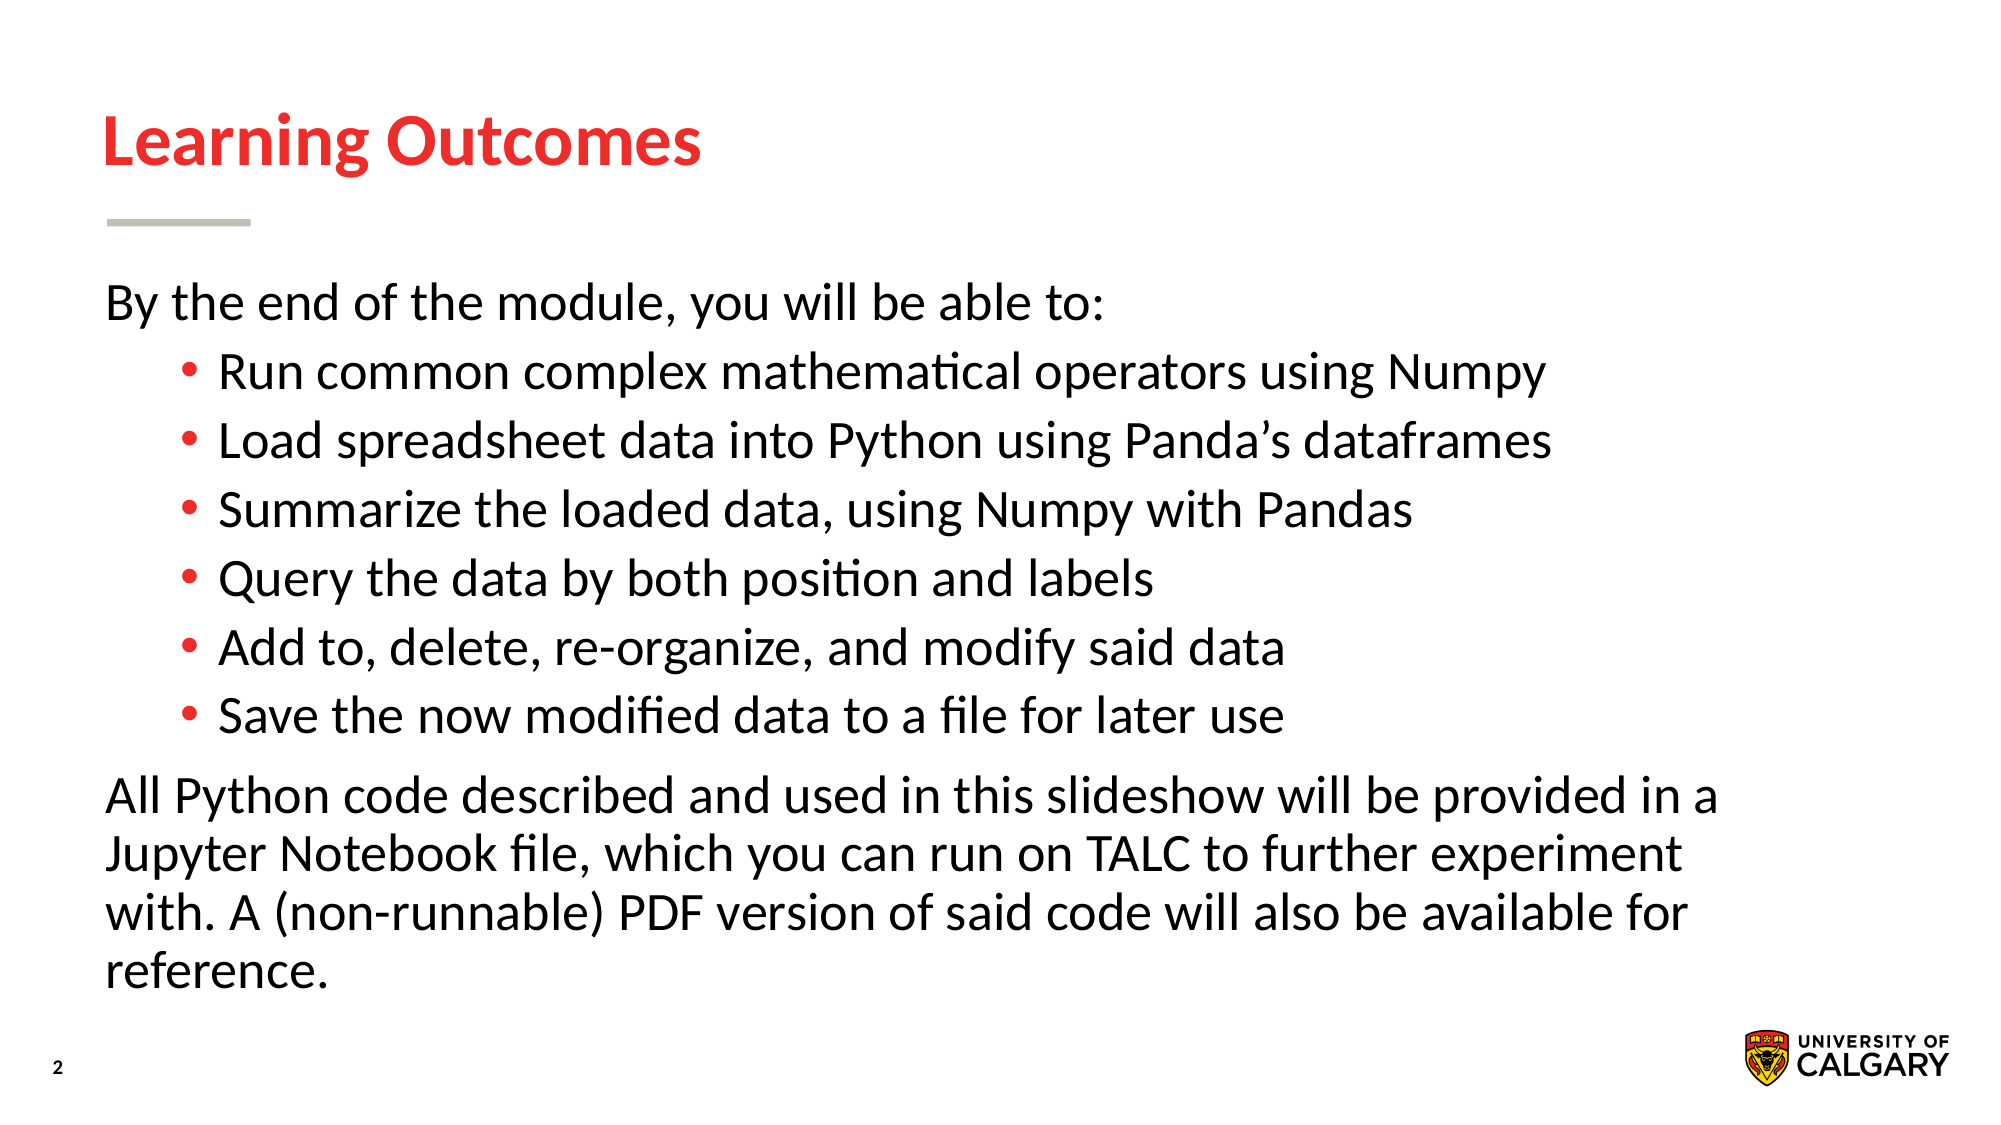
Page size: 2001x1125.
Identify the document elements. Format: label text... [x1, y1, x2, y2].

list By the end of the module, you will be able to: Run common complex mathematical operators using Numpy Load spreadsheet data into Python using Panda’s dataframes Summarize the loaded data, using Numpy with Pandas Query the data by both position and labels Add to, delete, re-organize, and modify said data Save the now modified data to a file for later use All Python code described and used in this slideshow will be provided in a Jupyter Notebook file, which you can run on TALC to further experiment with. A (non-runnable) PDF version of said code will also be available for reference. [91, 266, 1774, 981]
title Learning Outcomes [87, 60, 1774, 222]
picture [1722, 1012, 1972, 1099]
